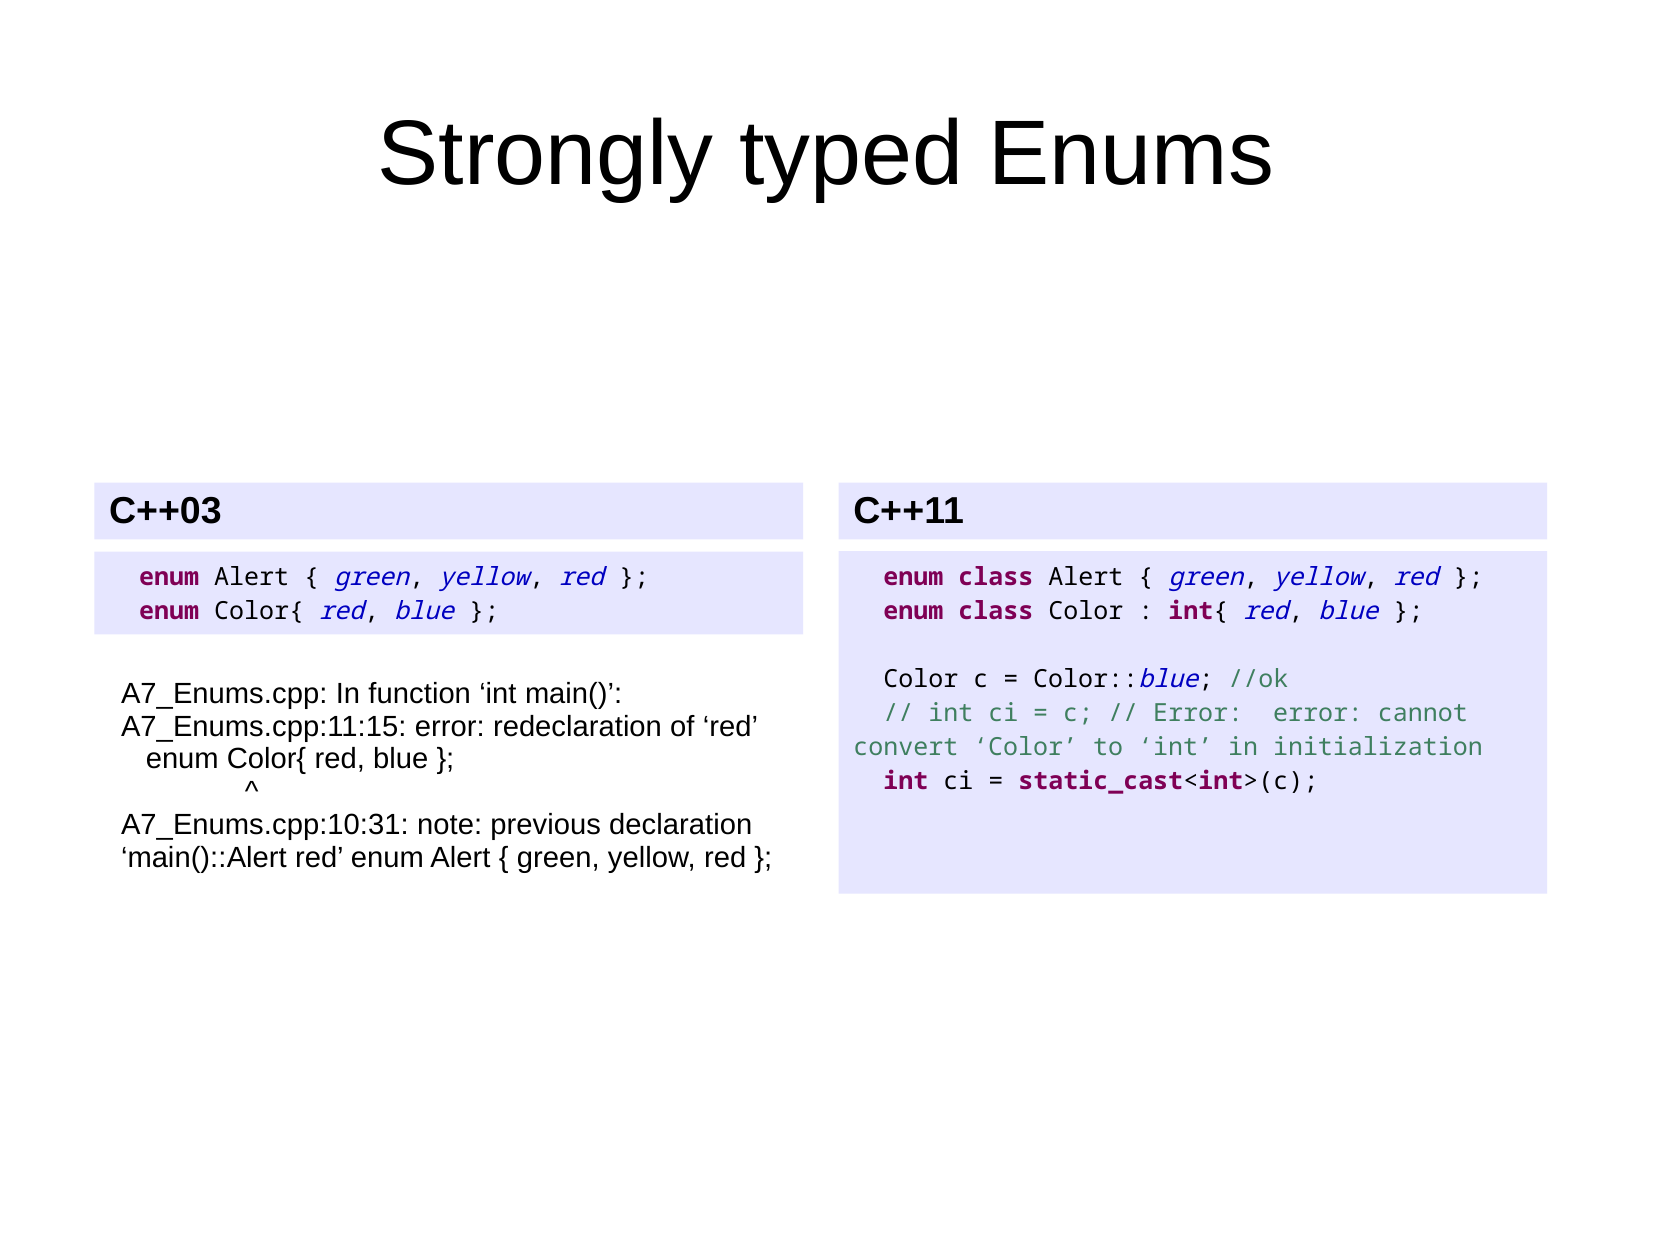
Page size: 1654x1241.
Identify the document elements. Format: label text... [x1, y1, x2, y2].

text_box C++11 [838, 482, 1548, 540]
text_box enum class Alert { green, yellow, red }; enum class Color : int{ red, blue }; Color c = Color::blue; //ok // int ci = c; // Error: error: cannot convert ‘Color’ to ‘int’ in initialization int ci = static_cast<int>(c); [838, 551, 1548, 894]
text_box A7_Enums.cpp: In function ‘int main()’: A7_Enums.cpp:11:15: error: redeclaration of ‘red’ enum Color{ red, blue }; ^ A7_Enums.cpp:10:31: note: previous declaration ‘main()::Alert red’ enum Alert { green, yellow, red }; [106, 669, 804, 910]
text_box C++03 [94, 482, 804, 540]
title Strongly typed Enums [82, 49, 1571, 257]
text_box enum Alert { green, yellow, red }; enum Color{ red, blue }; [94, 551, 804, 627]
